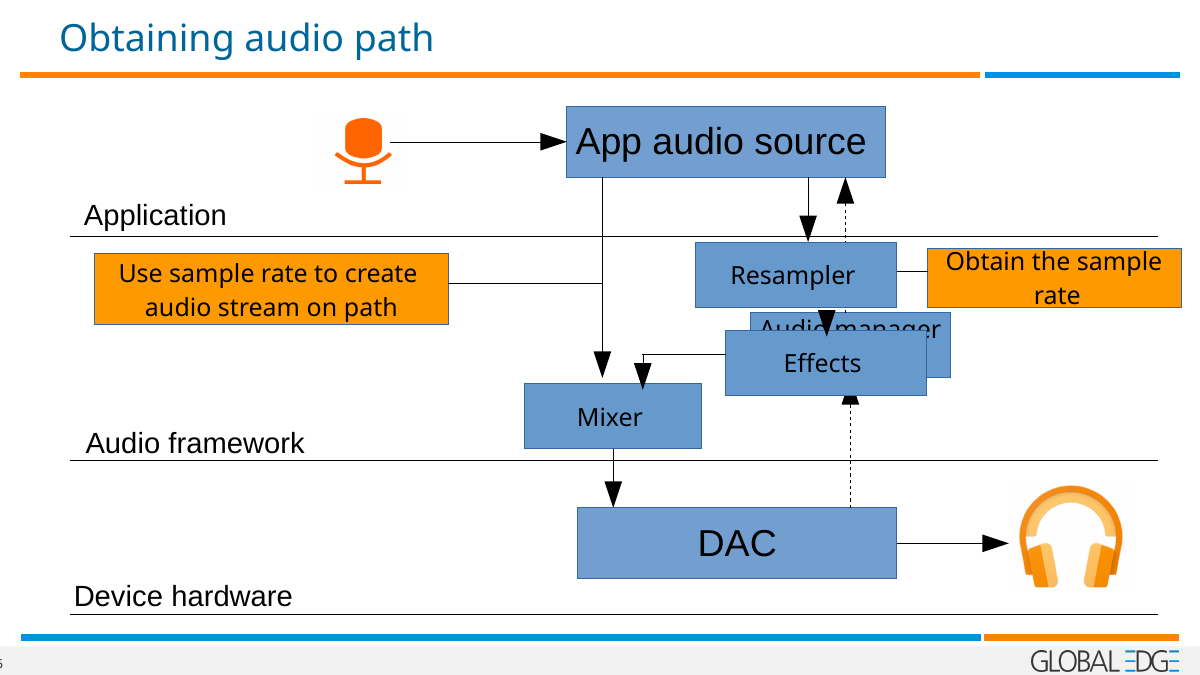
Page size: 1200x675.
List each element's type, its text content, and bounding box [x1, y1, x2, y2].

picture [1031, 650, 1179, 672]
text_box Use sample rate to create audio stream on path [94, 253, 449, 325]
text_box Resampler [695, 242, 897, 308]
text_box Device hardware [59, 572, 309, 621]
text_box Application [69, 191, 251, 239]
title Obtaining audio path [12, 9, 1088, 63]
text_box Mixer [524, 383, 702, 449]
picture [1008, 485, 1134, 591]
text_box App audio source [566, 106, 886, 178]
text_box Audio manager API [830, 312, 951, 378]
text_box DAC [577, 507, 897, 579]
picture [318, 112, 402, 189]
text_box Audio manager API [750, 312, 822, 330]
text_box Audio framework [70, 419, 321, 467]
text_box Obtain the sample rate [927, 248, 1182, 308]
text_box Effects [725, 330, 927, 396]
